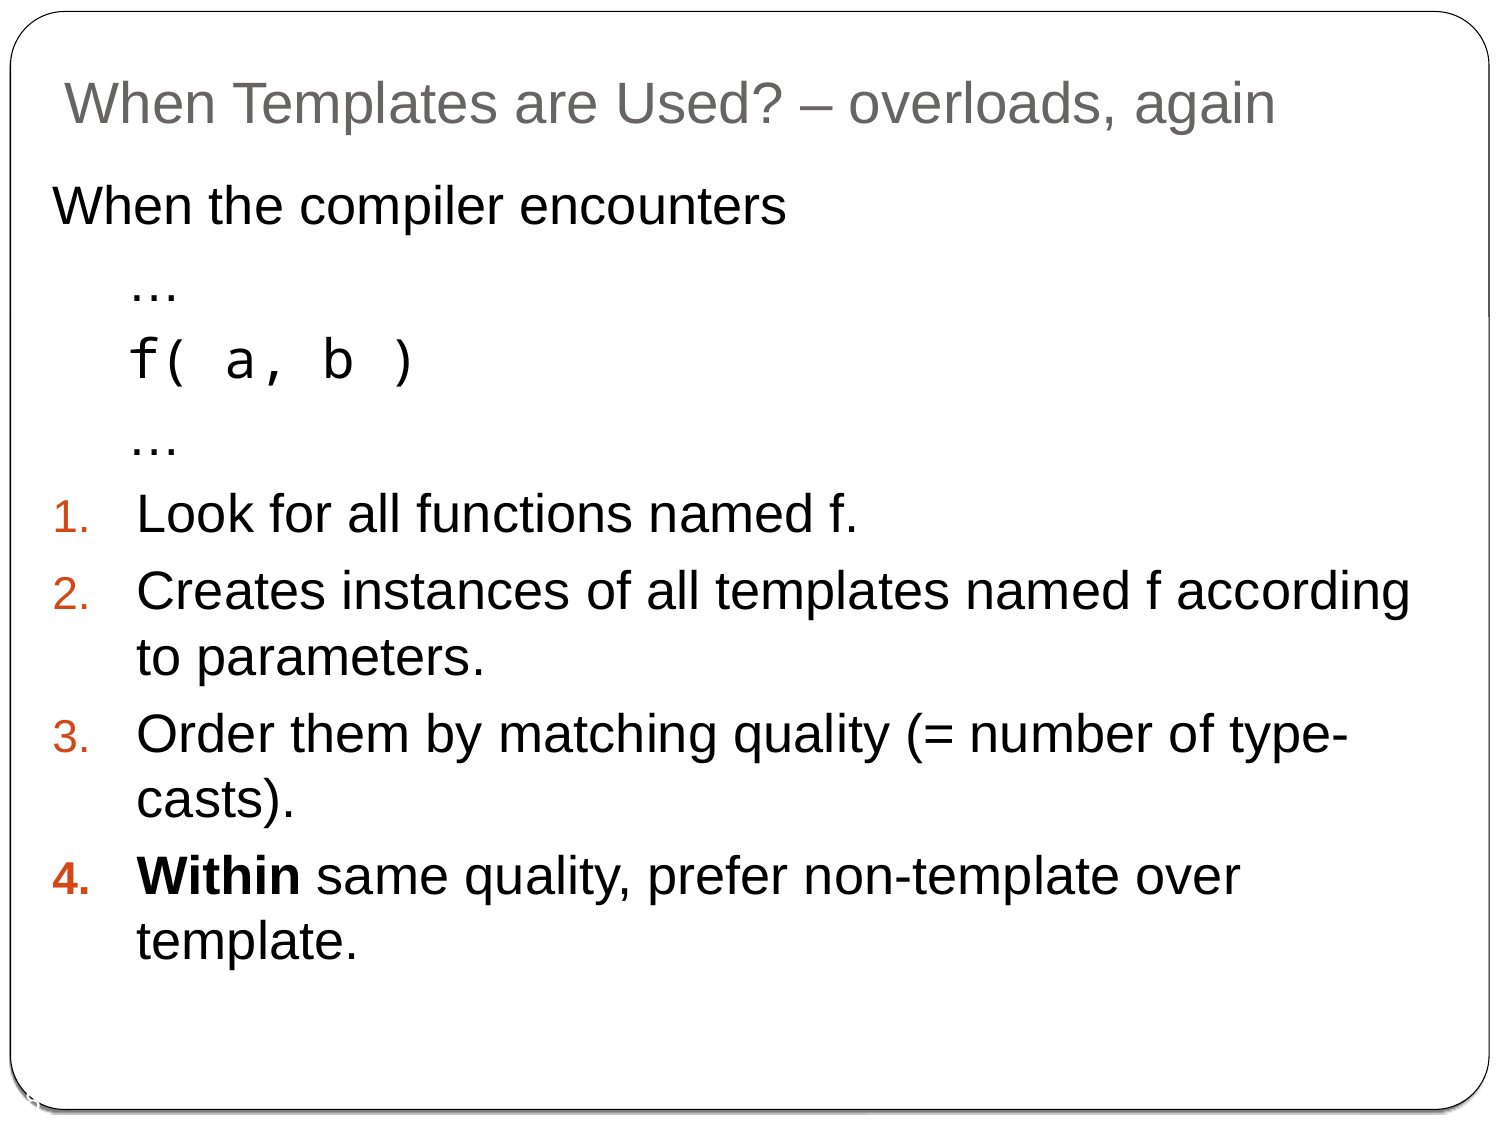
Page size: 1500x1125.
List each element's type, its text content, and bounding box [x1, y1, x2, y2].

title When Templates are Used? – overloads, again [50, 45, 1450, 150]
list When the compiler encounters … f( a, b ) … Look for all functions named f. Creates instances of all templates named f according to parameters. Order them by matching quality (= number of type-casts). Within same quality, prefer non-template over template. [37, 162, 1463, 1088]
slide_number <number> [0, 1074, 50, 1125]
